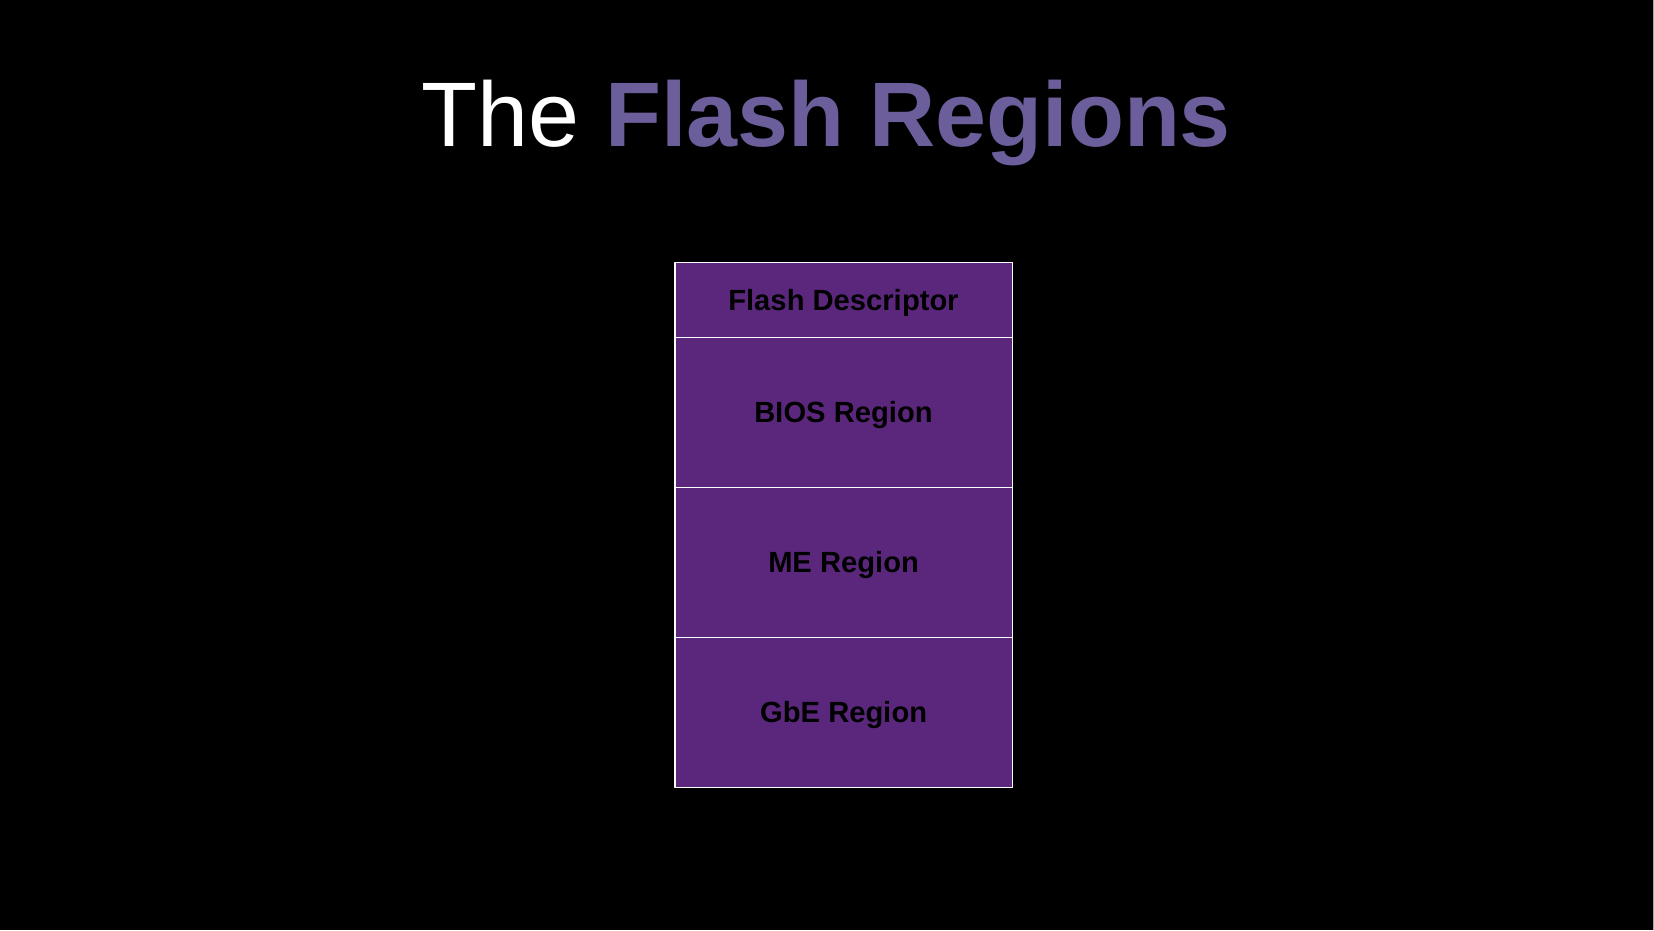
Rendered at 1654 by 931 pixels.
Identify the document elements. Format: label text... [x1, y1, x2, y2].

title The Flash Regions [82, 37, 1571, 193]
text_box GbE Region [674, 638, 1013, 788]
text_box Flash Descriptor [674, 262, 1013, 337]
text_box ME Region [674, 488, 1013, 638]
text_box BIOS Region [674, 337, 1013, 488]
